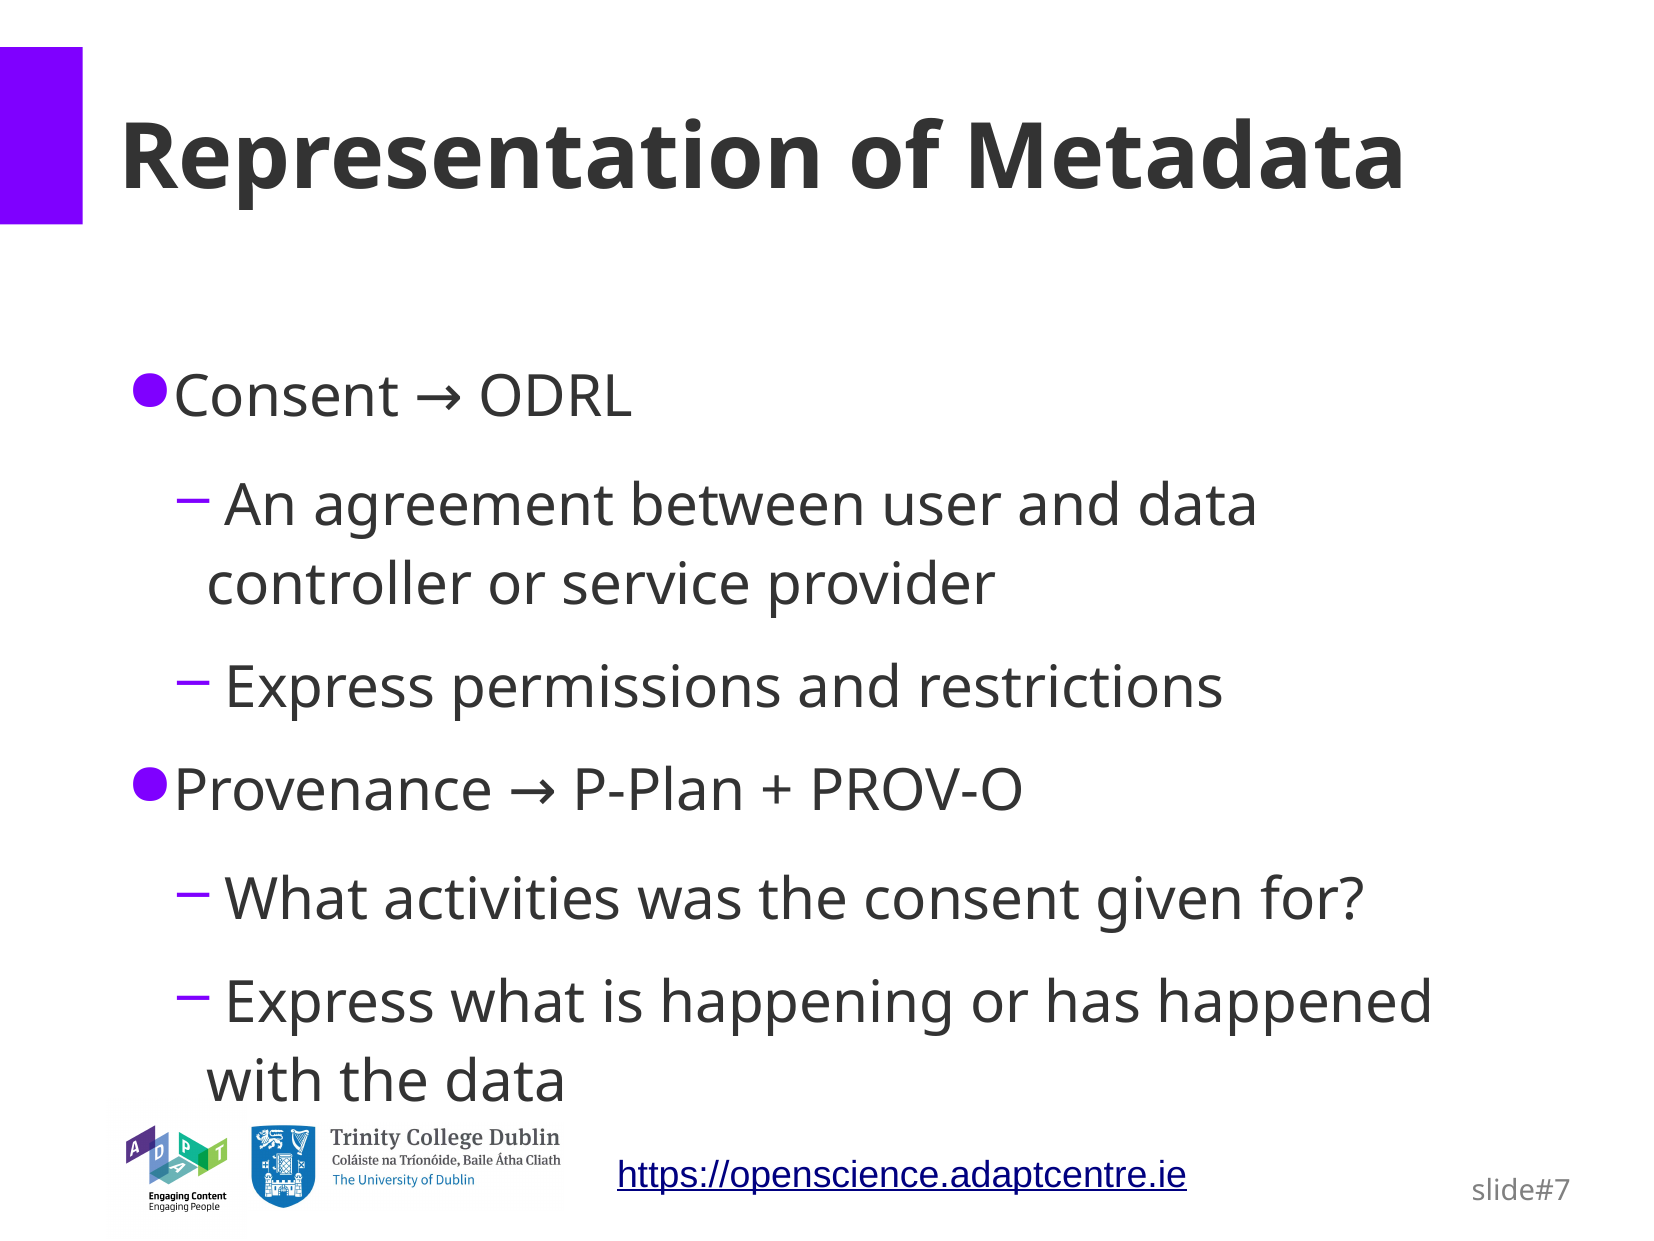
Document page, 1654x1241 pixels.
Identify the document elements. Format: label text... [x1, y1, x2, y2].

list Consent → ODRL An agreement between user and data controller or service provider Express permissions and restrictions Provenance → P-Plan + PROV-O What activities was the consent given for? Express what is happening or has happened with the data [118, 354, 1536, 1074]
picture [106, 1098, 247, 1239]
picture [248, 1122, 564, 1211]
title Representation of Metadata [118, 45, 1571, 260]
